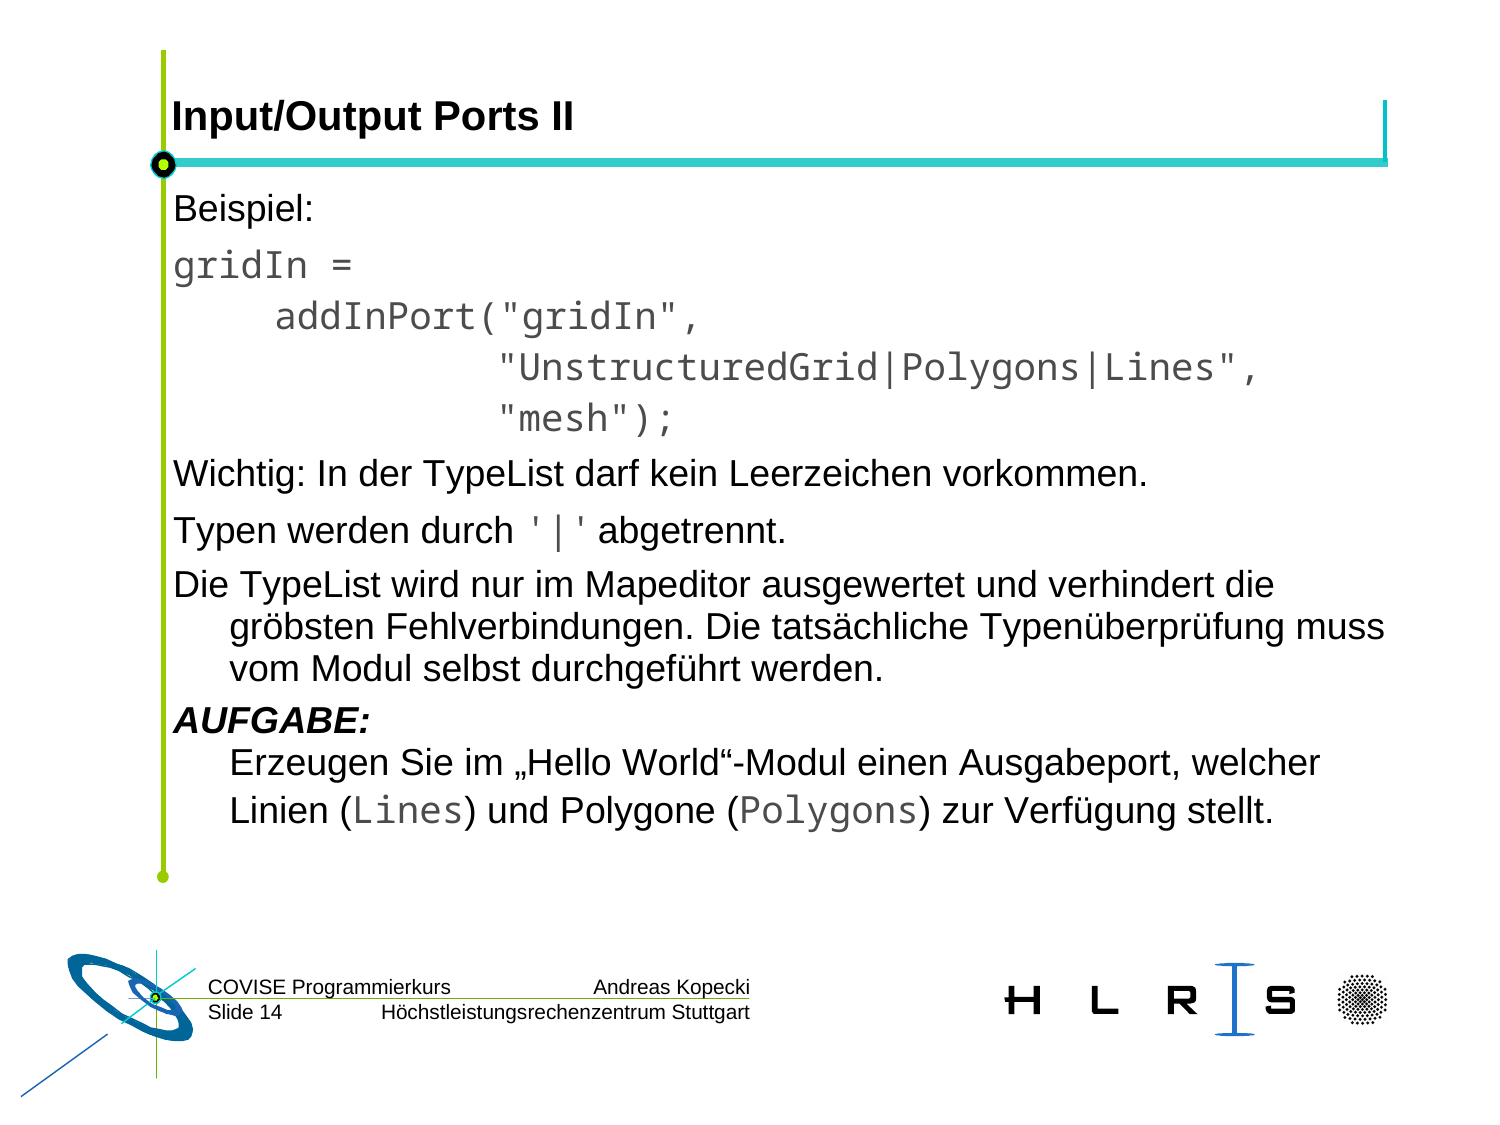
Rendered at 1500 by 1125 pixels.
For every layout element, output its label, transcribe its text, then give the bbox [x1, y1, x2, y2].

list Beispiel: gridIn = addInPort("gridIn", "UnstructuredGrid|Polygons|Lines", "mesh"); Wichtig: In der TypeList darf kein Leerzeichen vorkommen. Typen werden durch '|' abgetrennt. Die TypeList wird nur im Mapeditor ausgewertet und verhindert die gröbsten Fehlverbindungen. Die tatsächliche Typenüberprüfung muss vom Modul selbst durchgeführt werden. AUFGABE: Erzeugen Sie im „Hello World“-Modul einen Ausgabeport, welcher Linien (Lines) und Polygone (Polygons) zur Verfügung stellt. [173, 187, 1388, 938]
title Input/Output Ports II [171, 83, 1386, 149]
